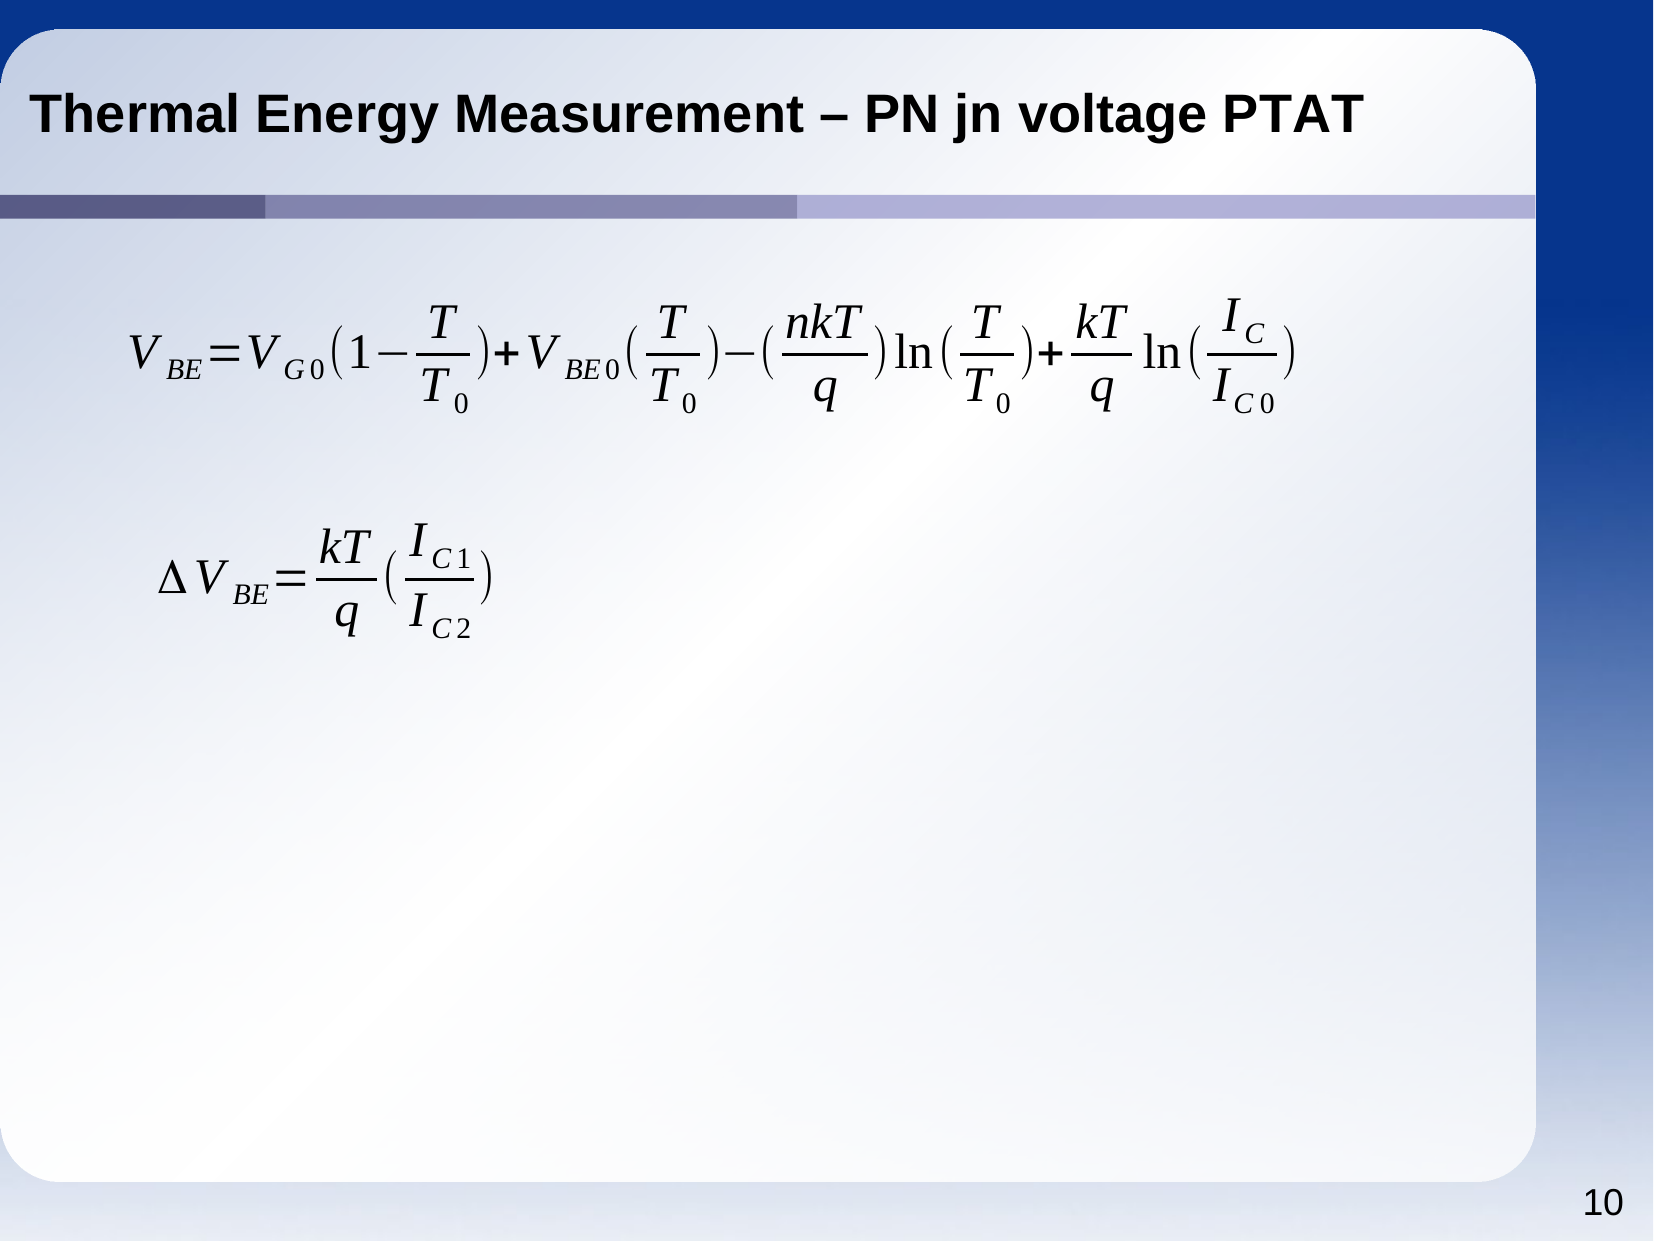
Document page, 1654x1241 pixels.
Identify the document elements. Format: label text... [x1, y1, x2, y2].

title Thermal Energy Measurement – PN jn voltage PTAT [29, 49, 1506, 178]
picture [0, 0, 1654, 1241]
chart [150, 512, 502, 646]
chart [120, 287, 1306, 421]
